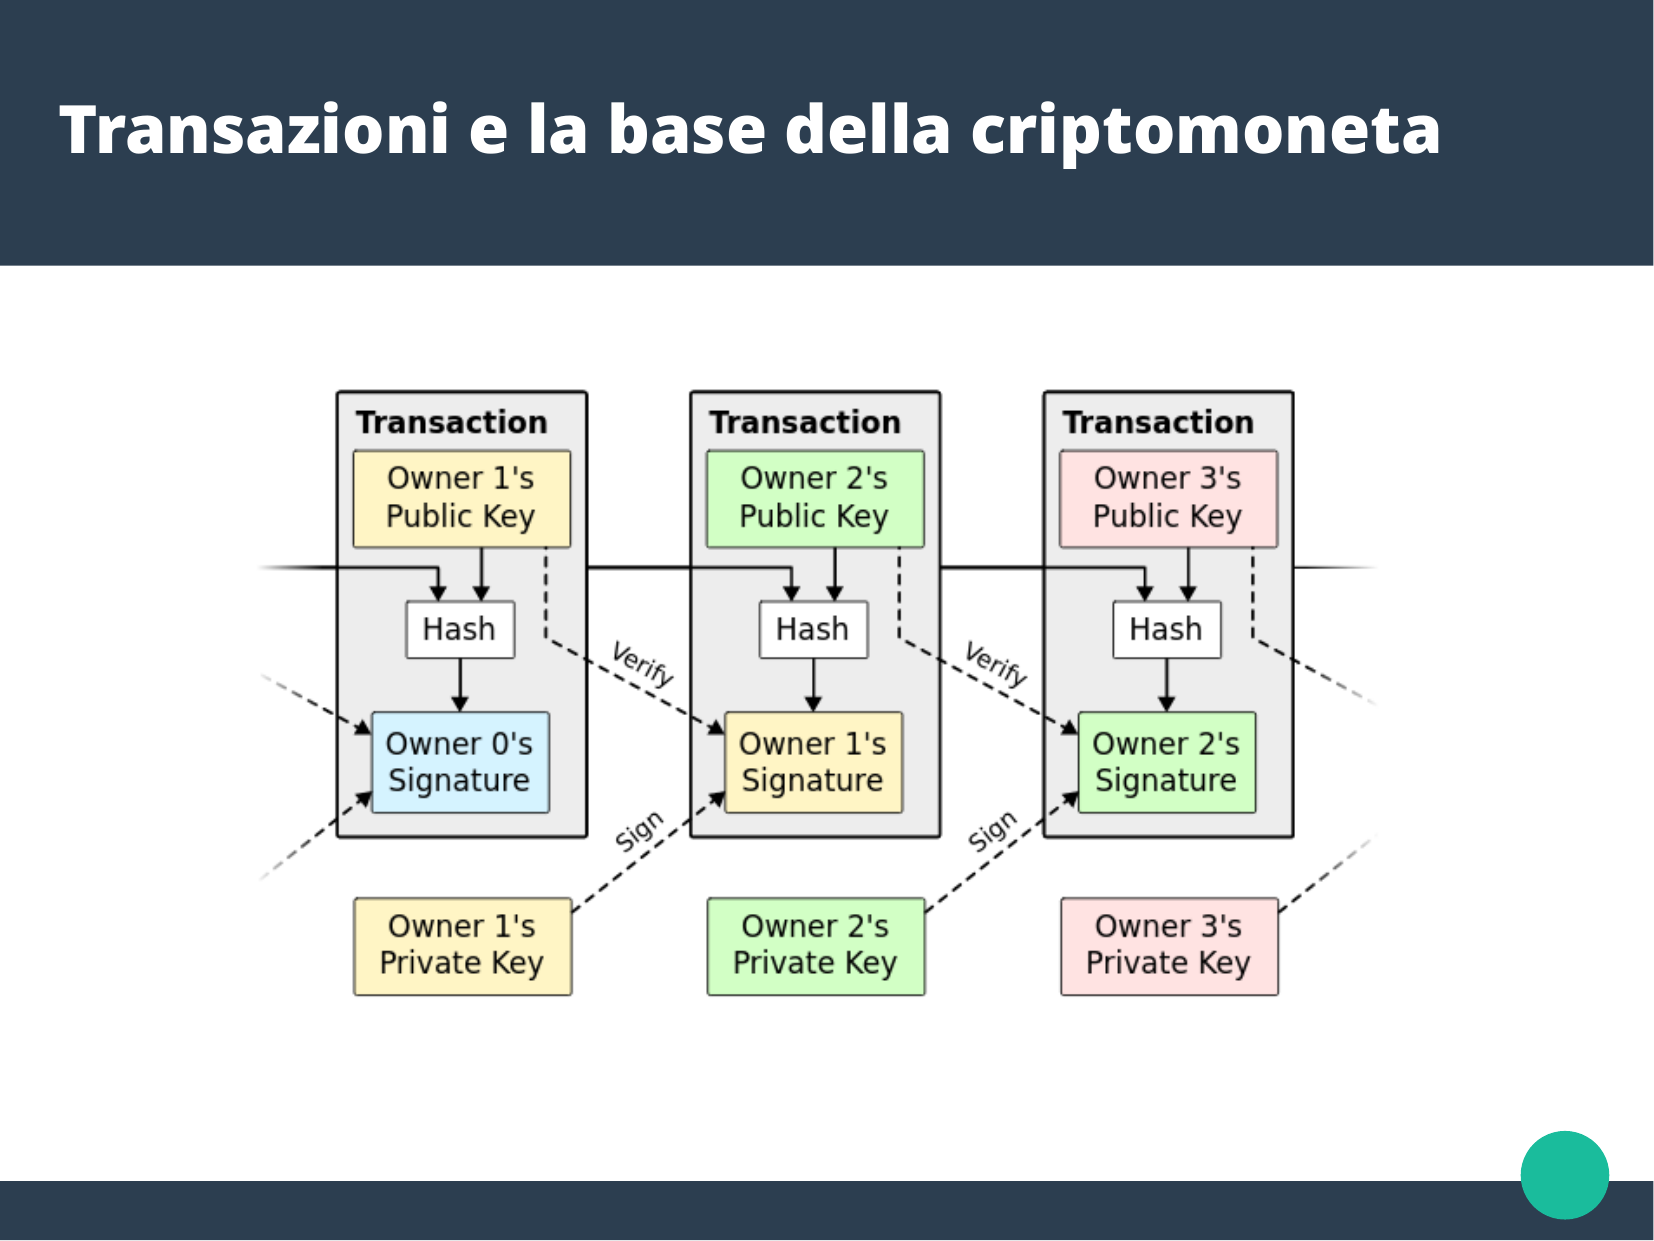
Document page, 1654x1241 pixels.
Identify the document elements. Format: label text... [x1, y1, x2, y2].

title Transazioni e la base della criptomoneta [59, 49, 1595, 207]
picture [183, 338, 1465, 1052]
